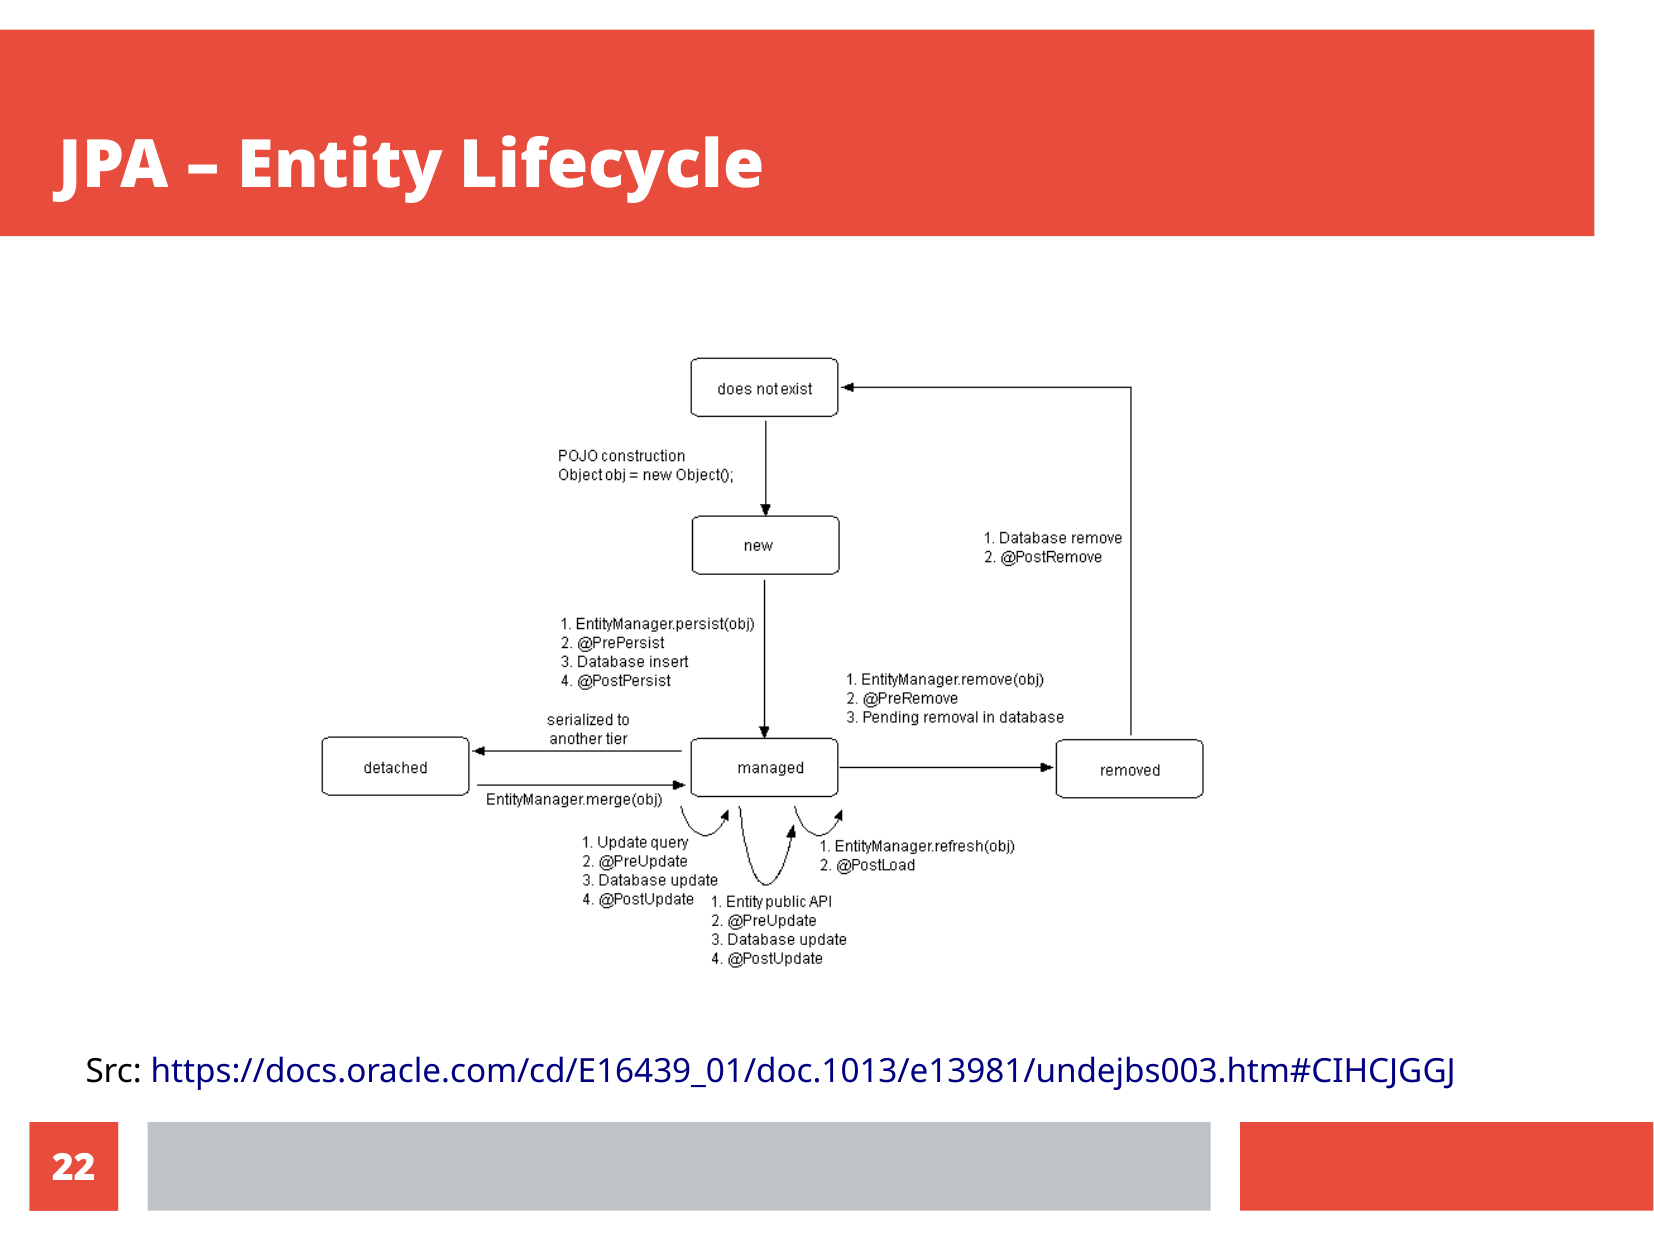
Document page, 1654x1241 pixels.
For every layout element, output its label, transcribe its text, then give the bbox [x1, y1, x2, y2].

title JPA – Entity Lifecycle [59, 59, 1595, 207]
picture [318, 354, 1205, 969]
text_box Src: https://docs.oracle.com/cd/E16439_01/doc.1013/e13981/undejbs003.htm#CIHCJGGJ [70, 1039, 1654, 1099]
